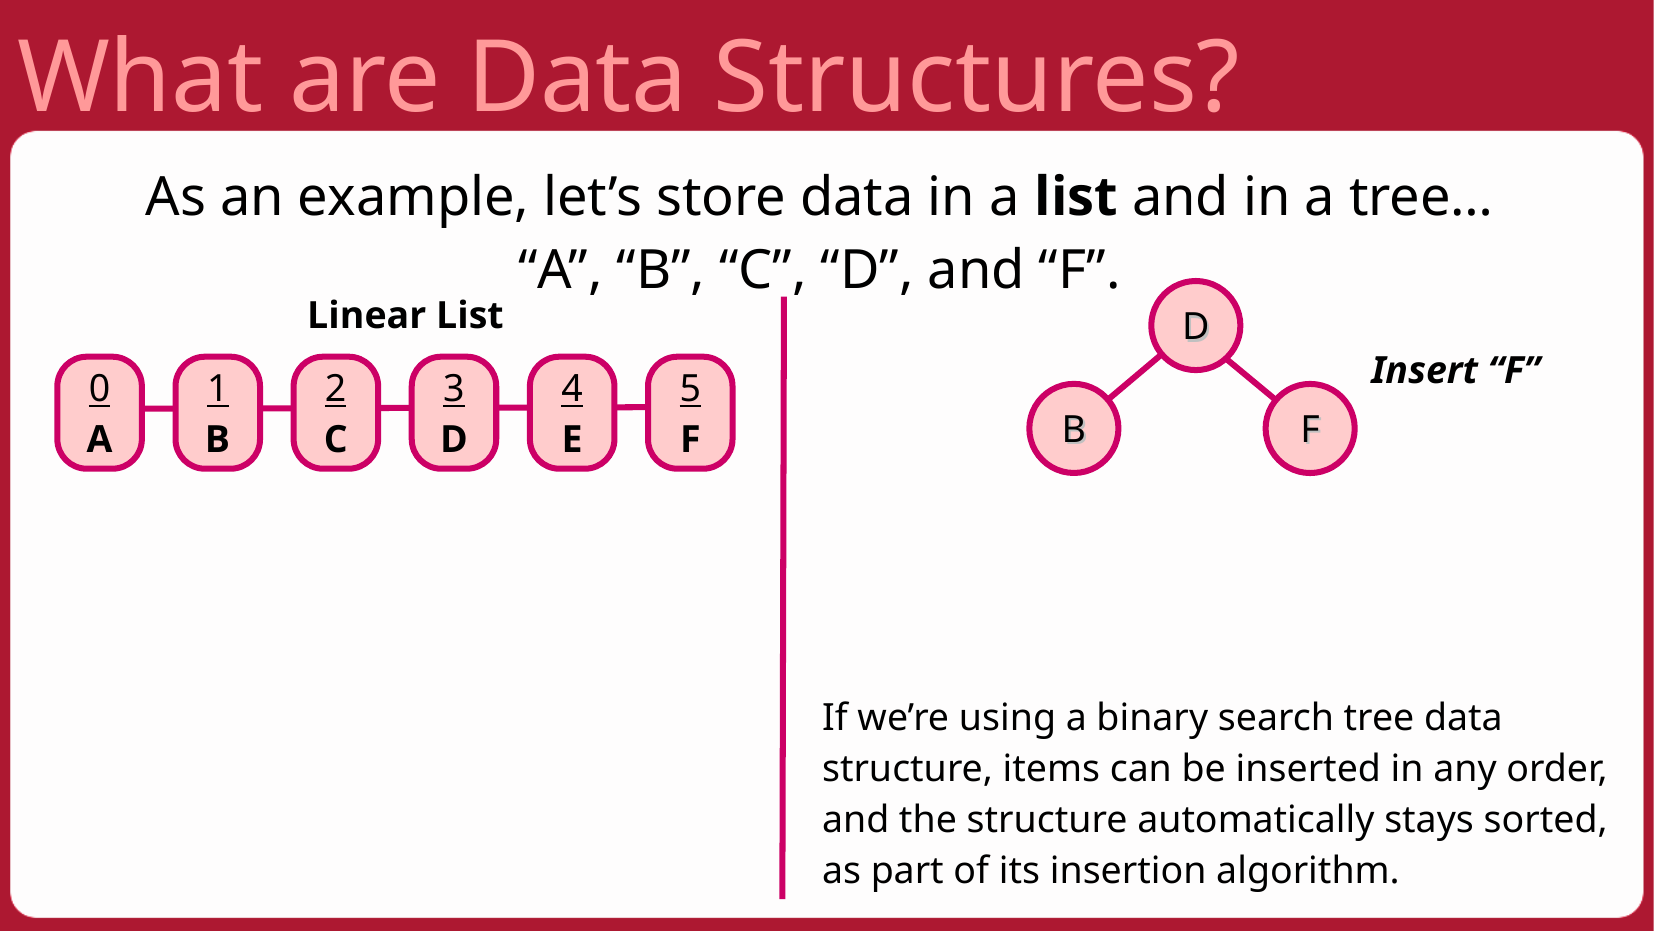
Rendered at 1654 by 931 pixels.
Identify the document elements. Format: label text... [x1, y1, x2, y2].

text_box D [1151, 280, 1241, 371]
text_box If we’re using a binary search tree data structure, items can be inserted in any order, and the structure automatically stays sorted, as part of its insertion algorithm. [822, 690, 1615, 900]
text_box Insert “F” [1331, 316, 1580, 422]
text_box 0 A [57, 356, 142, 469]
text_box F [1265, 383, 1355, 474]
text_box As an example, let’s store data in a list and in a tree… “A”, “B”, “C”, “D”, and “F”. [62, 157, 1577, 279]
text_box 3 D [411, 356, 497, 469]
text_box 1 B [175, 356, 261, 469]
text_box 5 F [648, 356, 733, 469]
picture [0, 0, 1654, 931]
text_box Linear List [30, 282, 782, 346]
text_box 4 E [529, 356, 615, 469]
title What are Data Structures? [17, 8, 1573, 136]
text_box 2 C [293, 356, 379, 469]
text_box B [1029, 383, 1119, 473]
